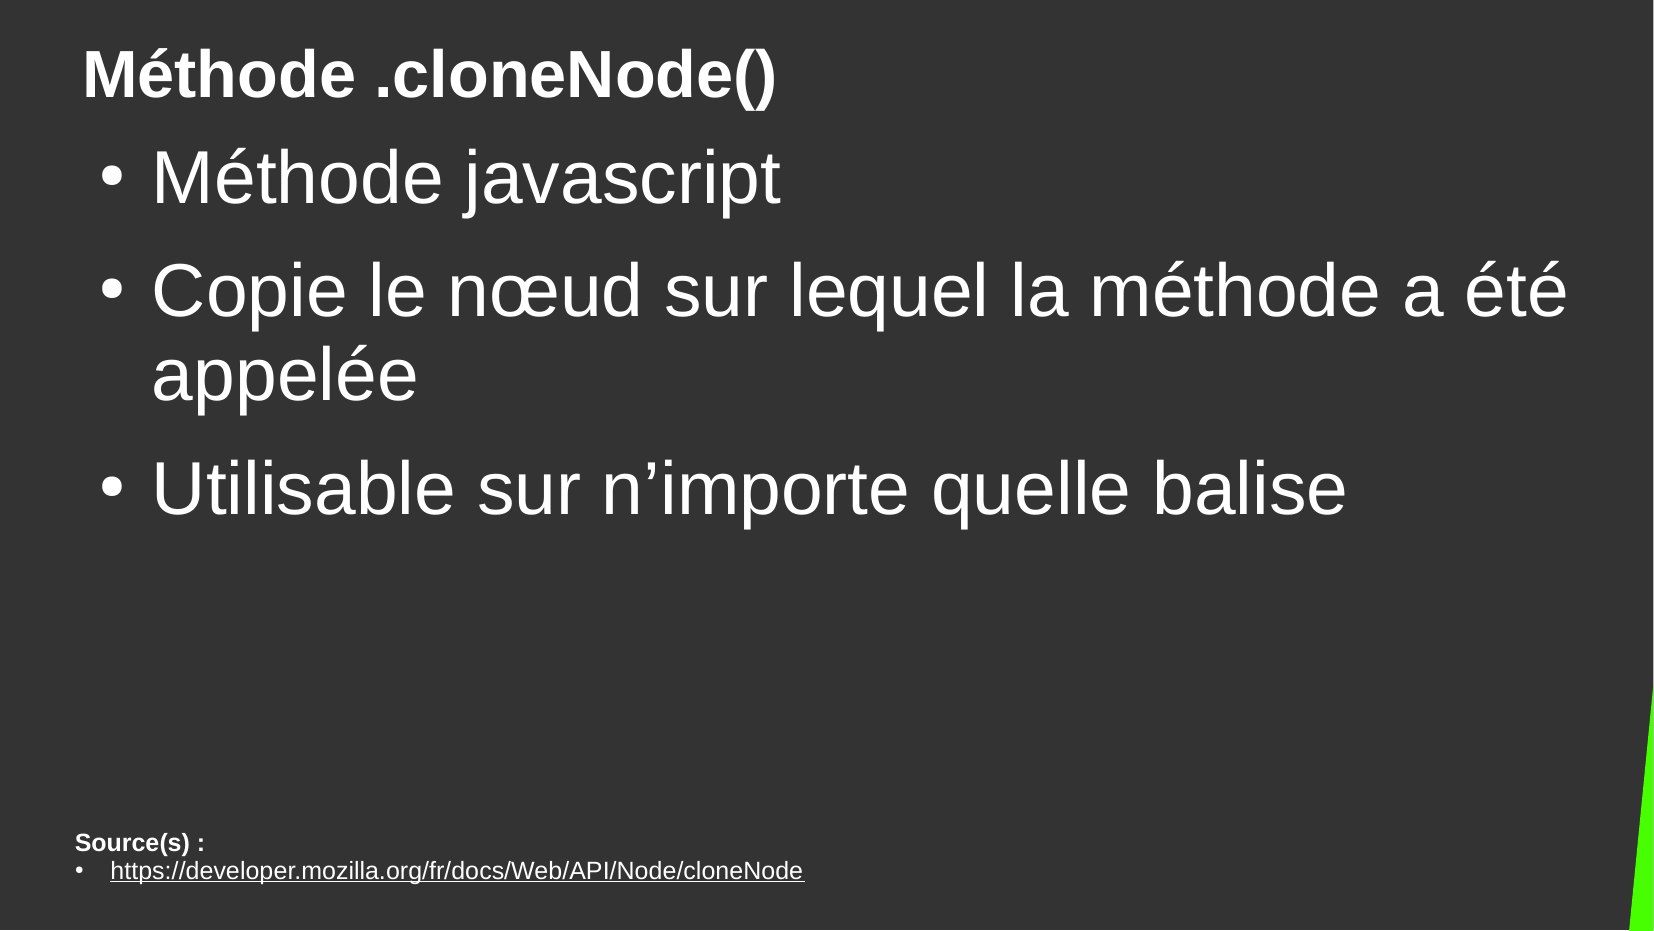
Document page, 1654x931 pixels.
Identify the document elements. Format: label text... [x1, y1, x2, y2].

text_box Source(s) : https://developer.mozilla.org/fr/docs/Web/API/Node/cloneNode [60, 821, 1546, 931]
list Méthode javascript Copie le nœud sur lequel la méthode a été appelée Utilisable sur n’importe quelle balise [80, 135, 1619, 591]
title Méthode .cloneNode() [82, 37, 1571, 112]
text_box [1629, 677, 1654, 931]
